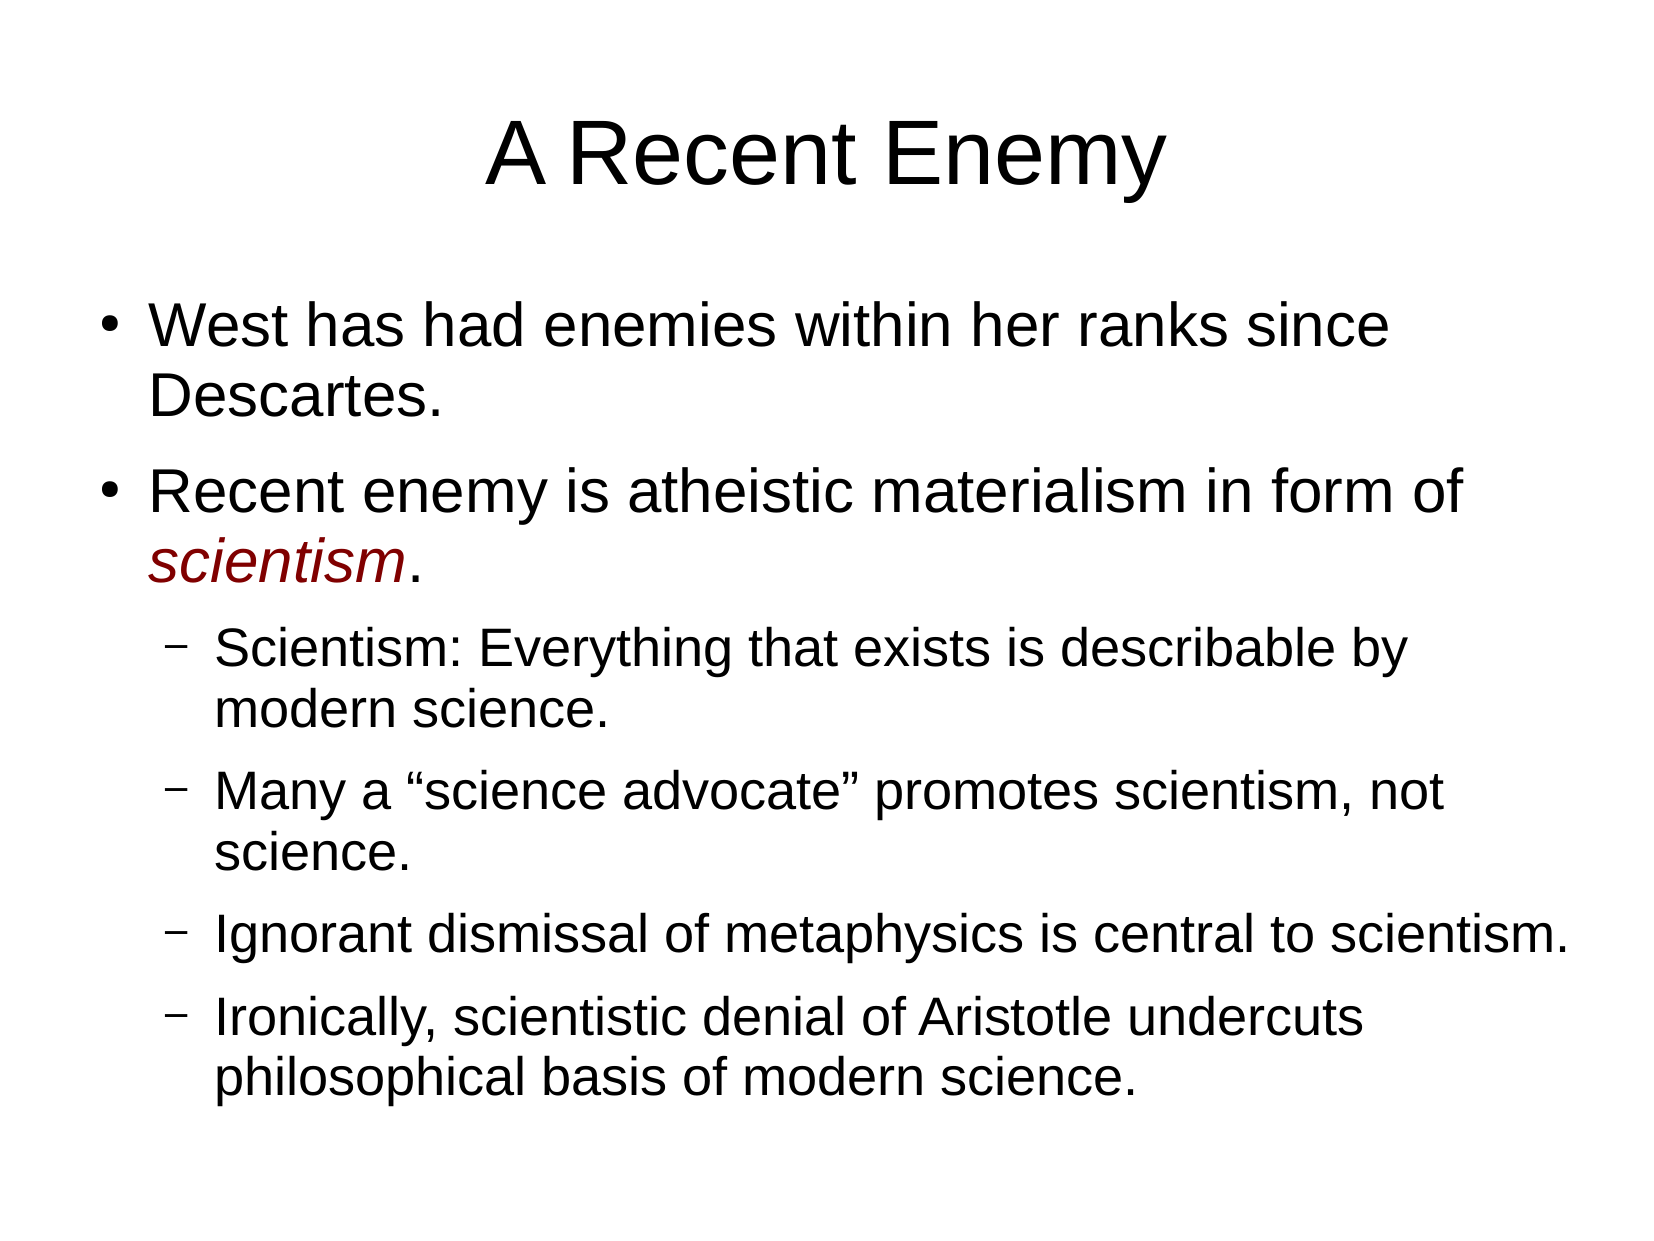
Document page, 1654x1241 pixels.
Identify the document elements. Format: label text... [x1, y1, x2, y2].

list West has had enemies within her ranks since Descartes. Recent enemy is atheistic materialism in form of scientism. Scientism: Everything that exists is describable by modern science. Many a “science advocate” promotes scientism, not science. Ignorant dismissal of metaphysics is central to scientism. Ironically, scientistic denial of Aristotle undercuts philosophical basis of modern science. [82, 290, 1571, 1171]
title A Recent Enemy [82, 49, 1571, 257]
